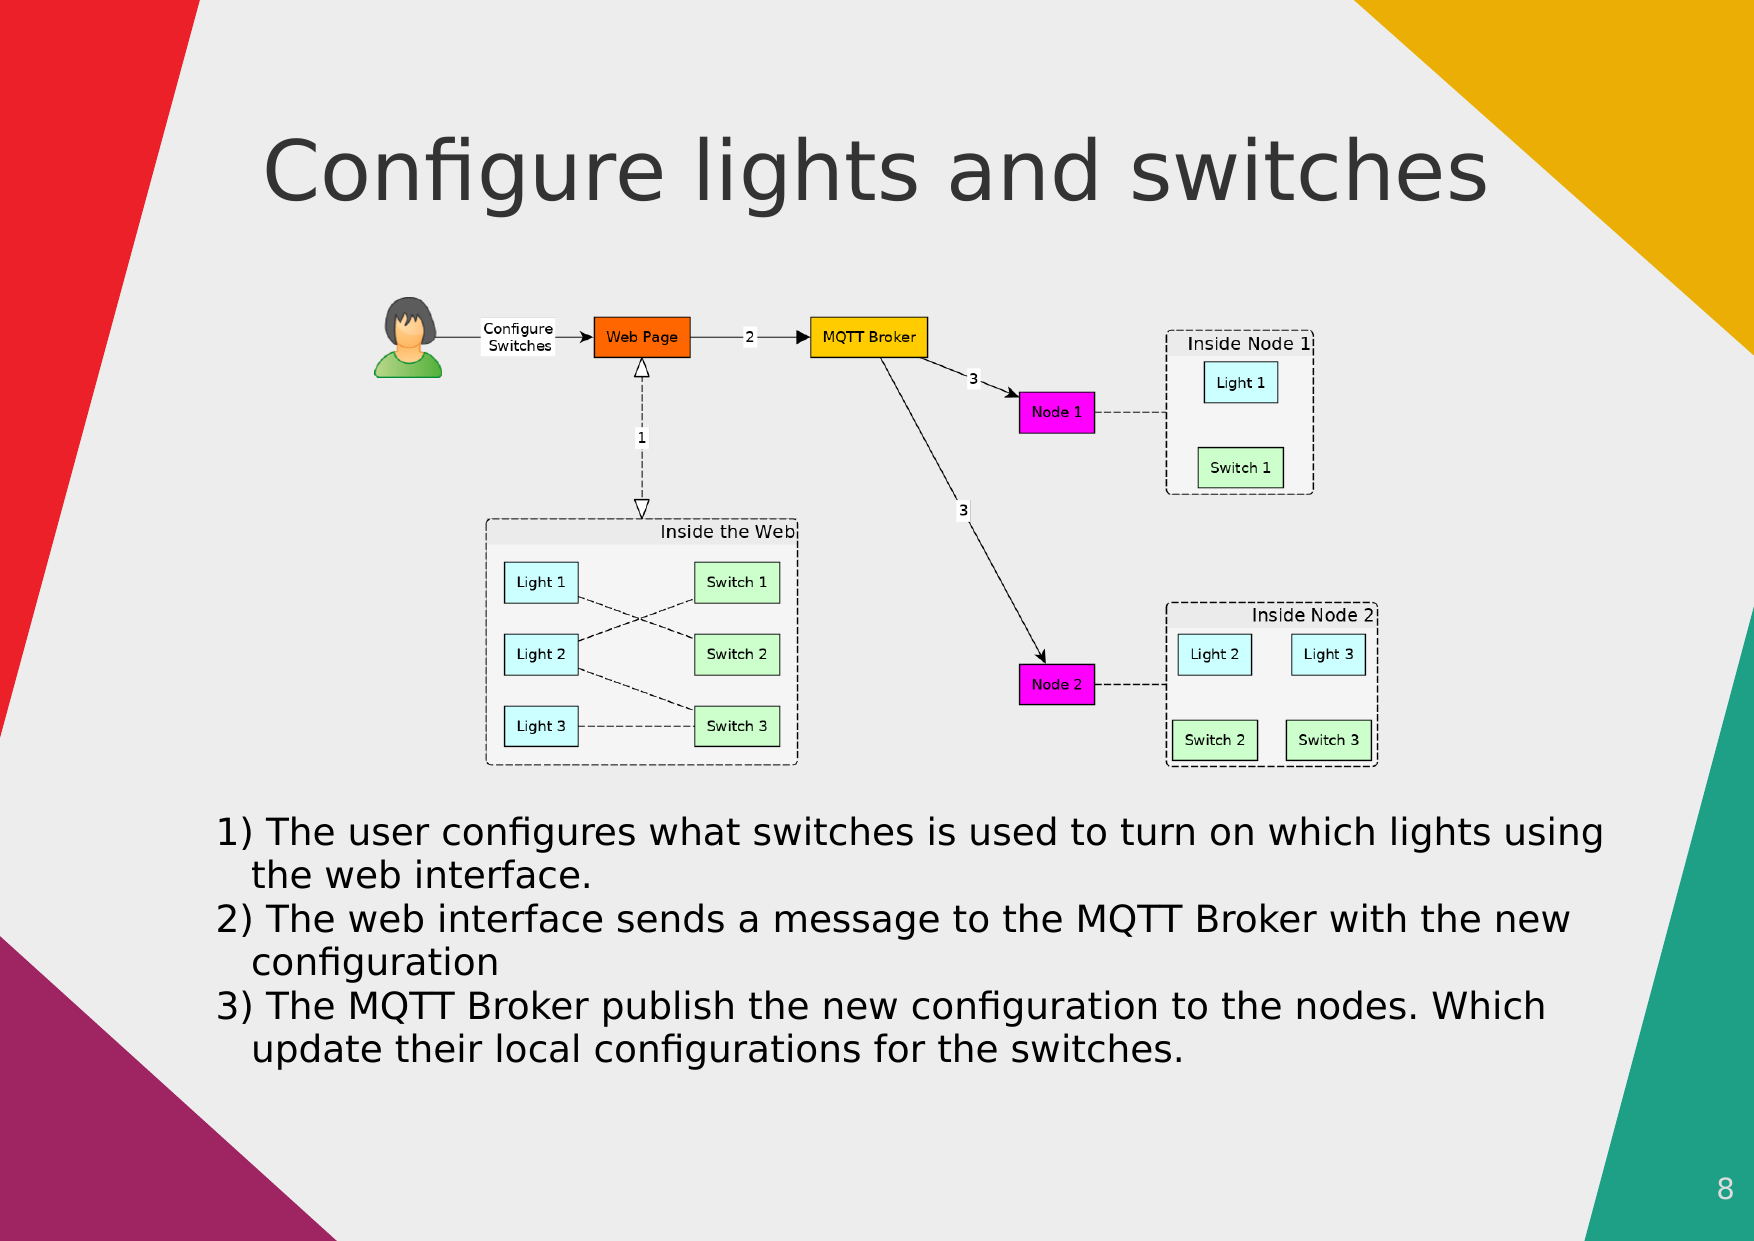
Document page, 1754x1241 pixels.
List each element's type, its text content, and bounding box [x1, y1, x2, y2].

title Configure lights and switches [121, 73, 1633, 271]
text_box The user configures what switches is used to turn on which lights using the web interface. The web interface sends a message to the MQTT Broker with the new configuration The MQTT Broker publish the new configuration to the nodes. Which update their local configurations for the switches. [200, 803, 1666, 1080]
picture [295, 177, 1448, 803]
